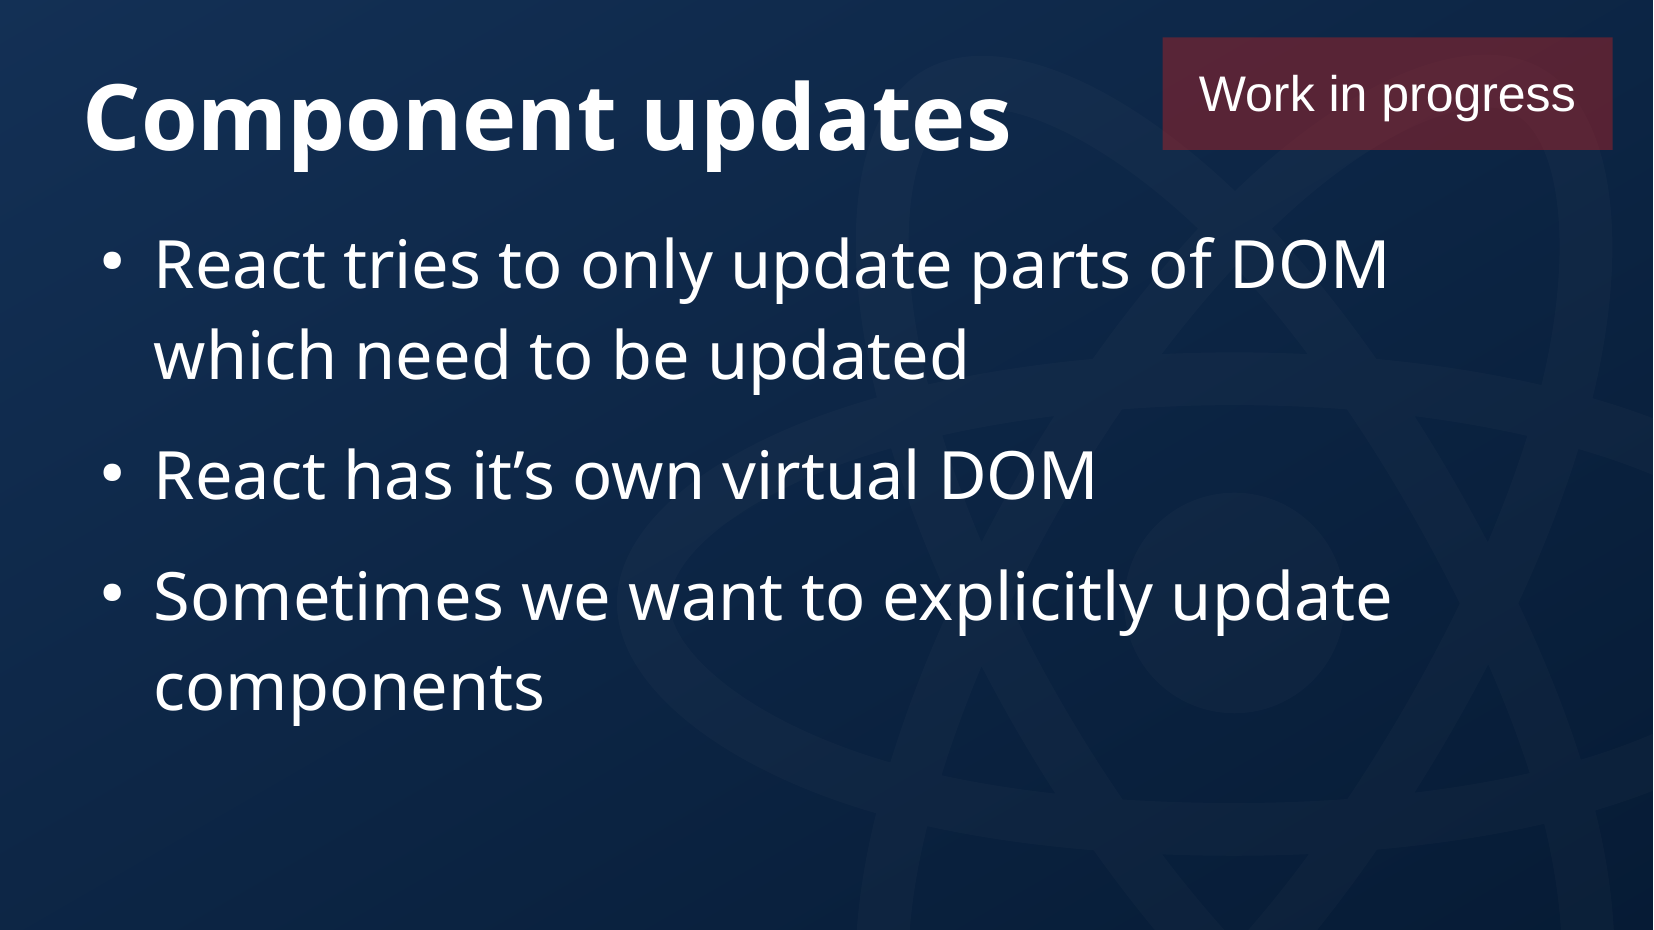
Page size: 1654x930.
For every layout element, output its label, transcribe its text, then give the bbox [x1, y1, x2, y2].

title Component updates [82, 37, 1571, 193]
list React tries to only update parts of DOM which need to be updated React has it’s own virtual DOM Sometimes we want to explicitly update components [82, 217, 1571, 757]
text_box Work in progress [1162, 37, 1613, 150]
